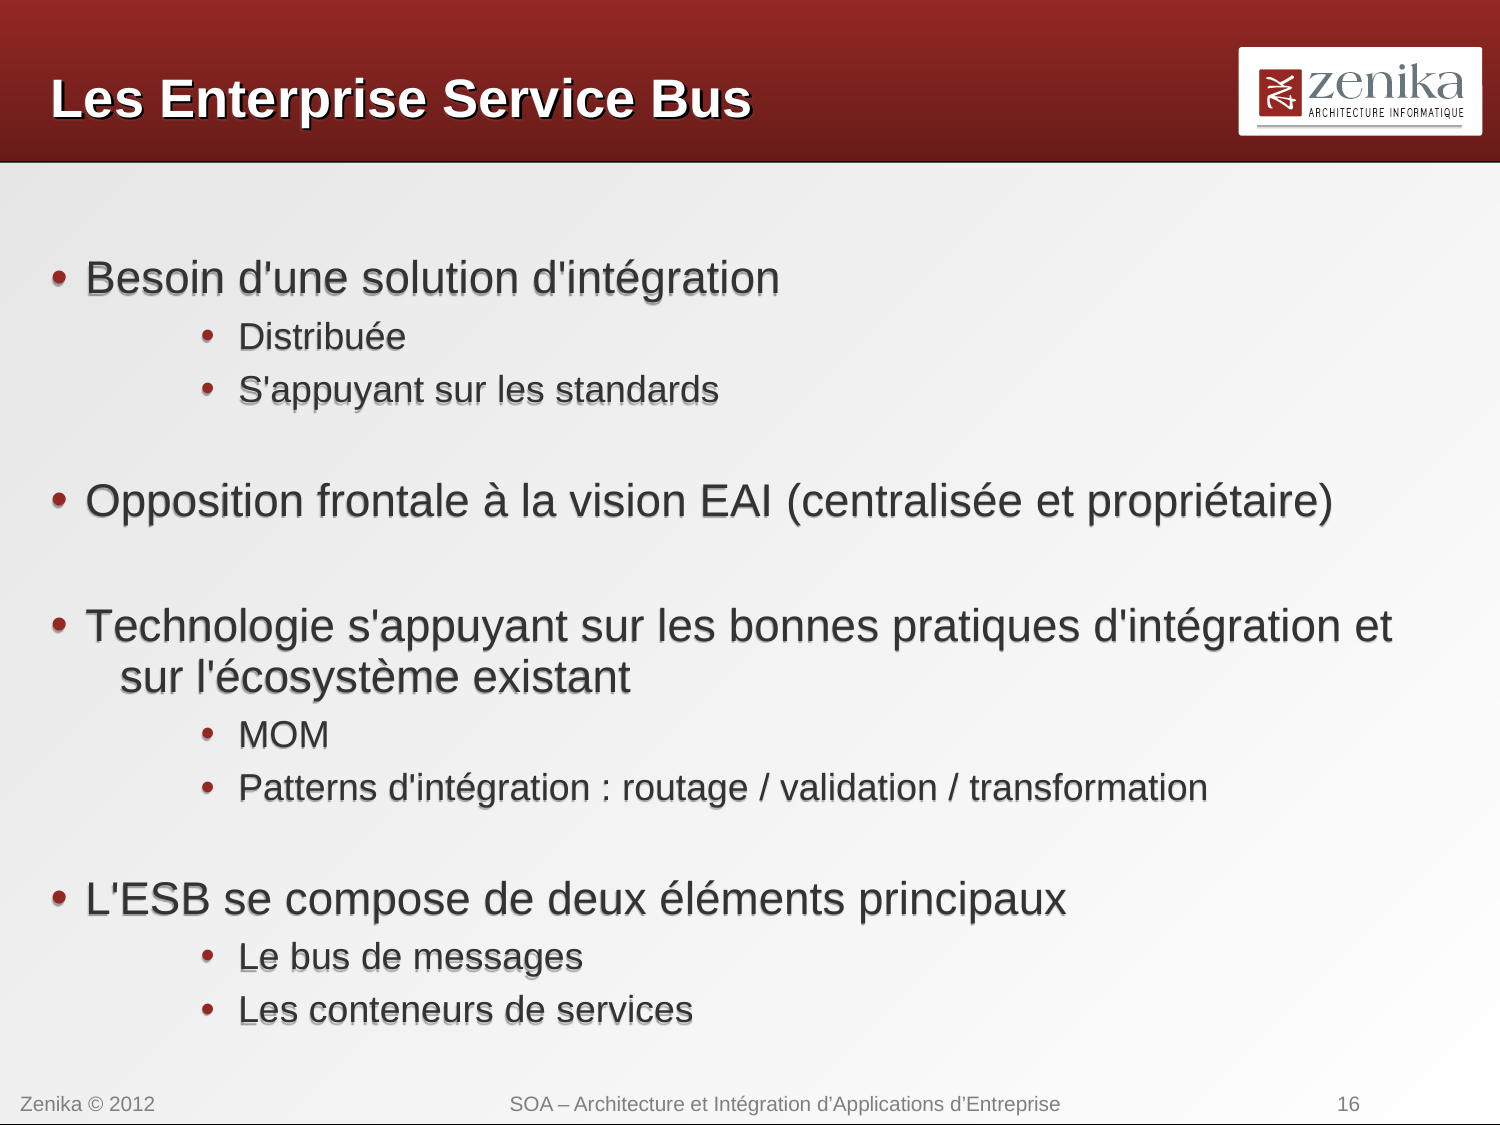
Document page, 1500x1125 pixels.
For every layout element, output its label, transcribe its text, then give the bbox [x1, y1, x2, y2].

list Besoin d'une solution d'intégration Distribuée S'appuyant sur les standards Opposition frontale à la vision EAI (centralisée et propriétaire) Technologie s'appuyant sur les bonnes pratiques d'intégration et sur l'écosystème existant MOM Patterns d'intégration : routage / validation / transformation L'ESB se compose de deux éléments principaux Le bus de messages Les conteneurs de services [50, 249, 1435, 1064]
title Les Enterprise Service Bus [50, 22, 1206, 172]
